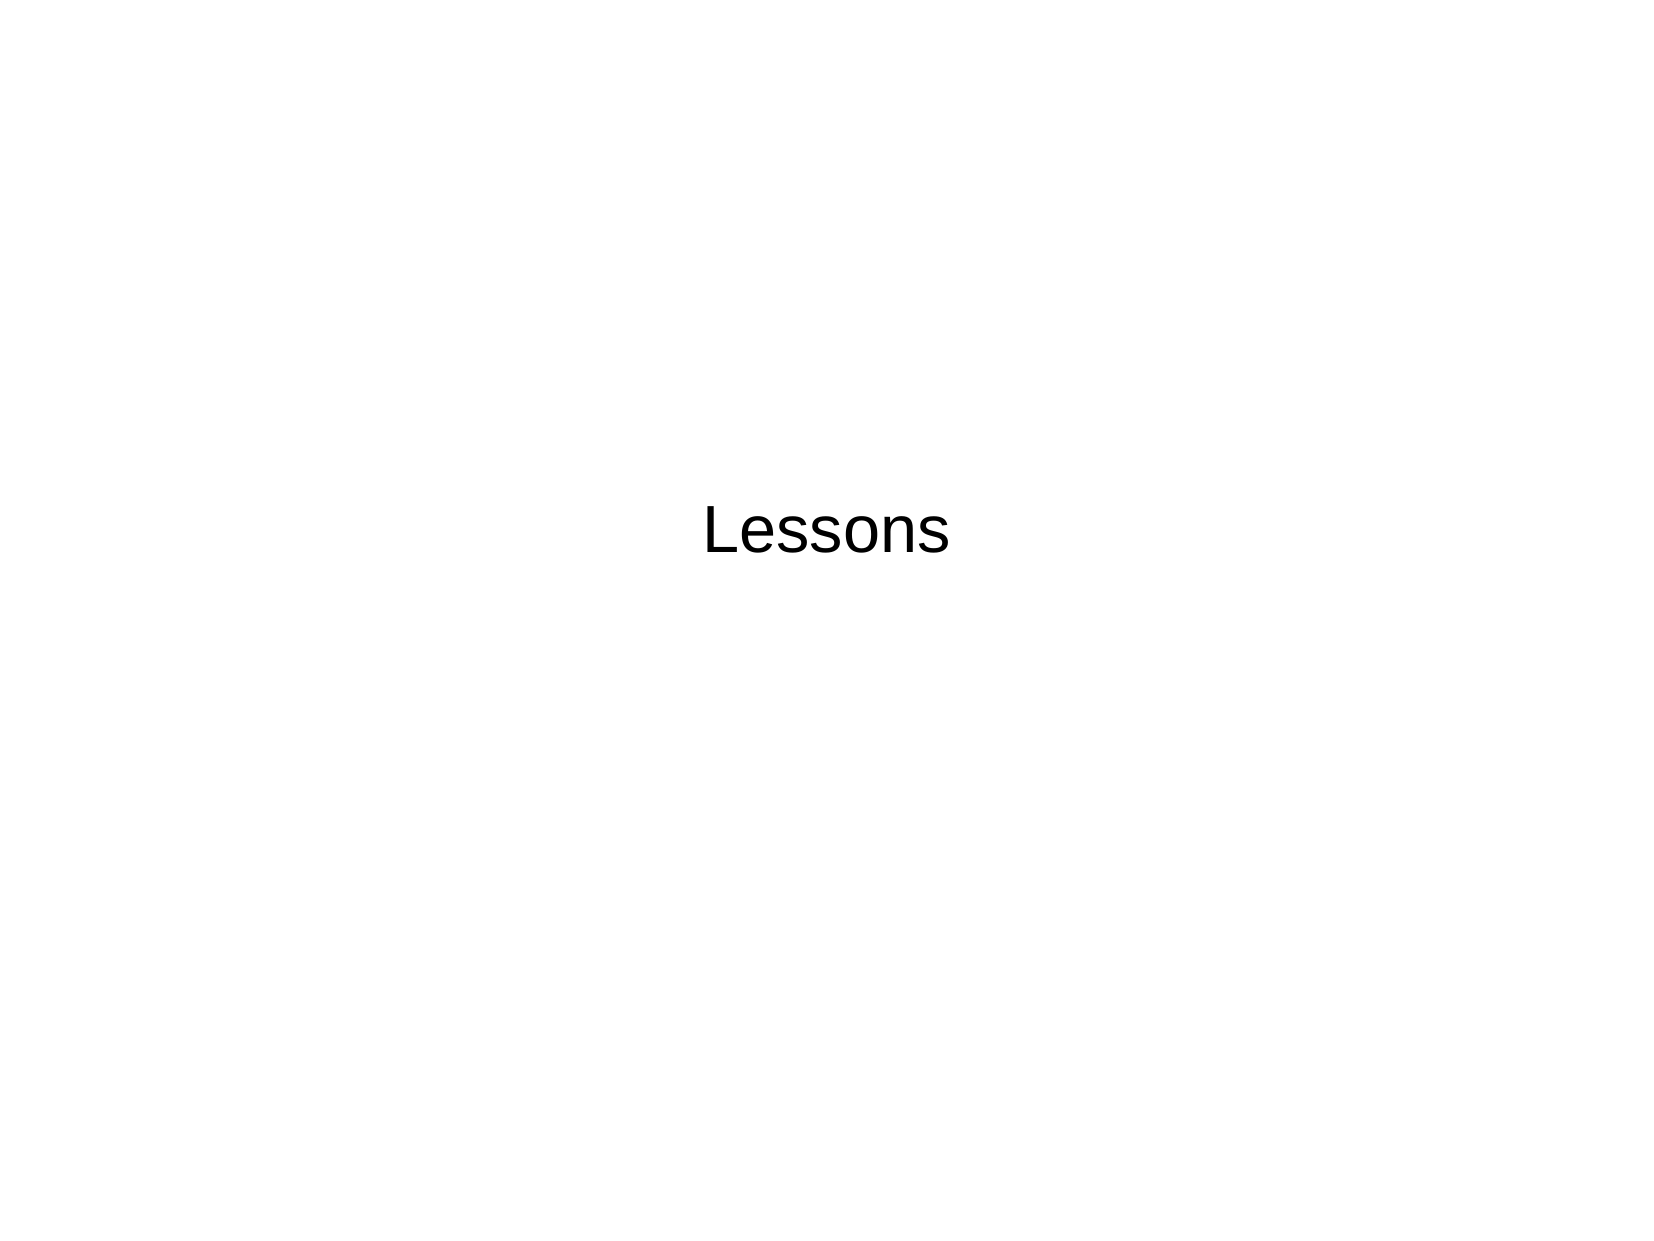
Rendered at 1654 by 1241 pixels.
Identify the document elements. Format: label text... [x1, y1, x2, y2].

subtitle Lessons [82, 49, 1571, 1010]
